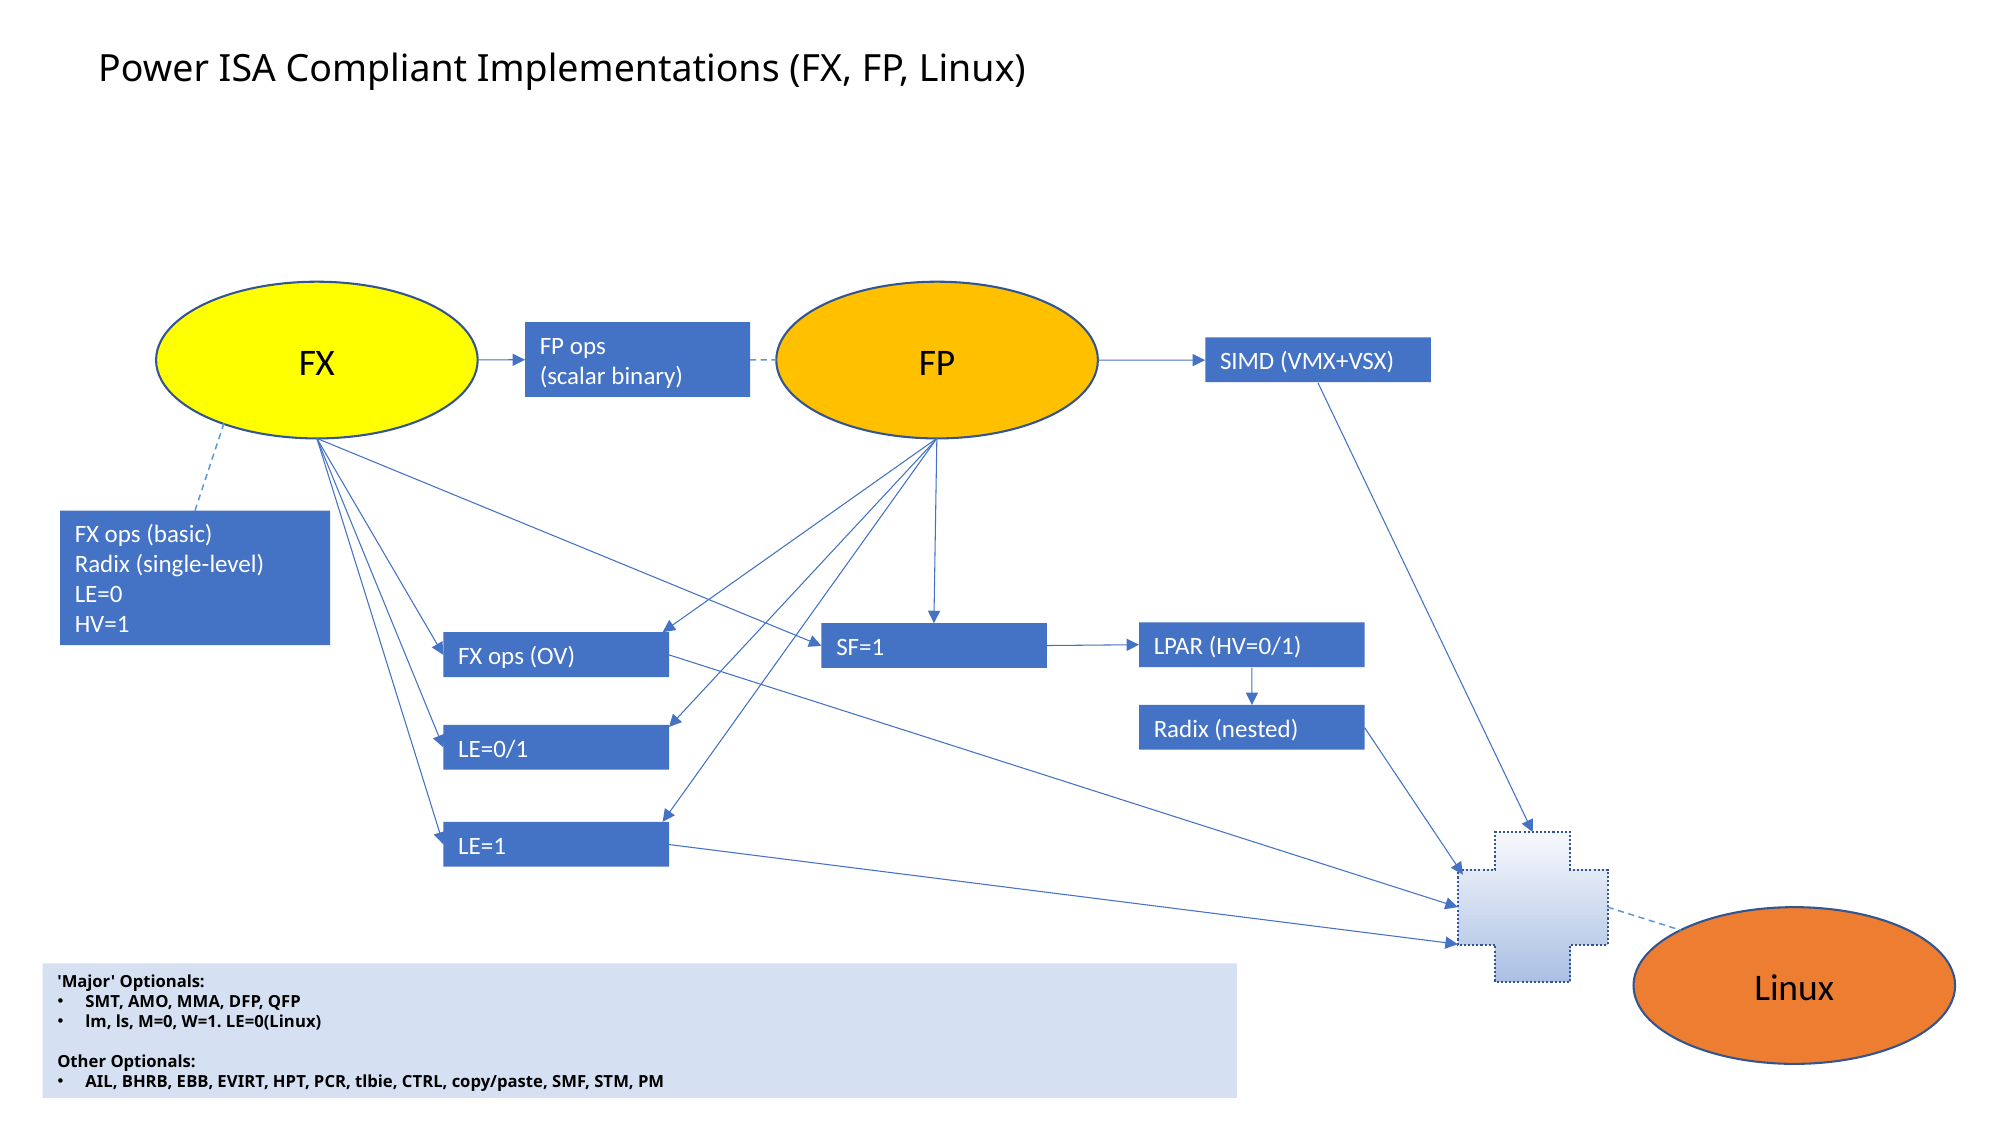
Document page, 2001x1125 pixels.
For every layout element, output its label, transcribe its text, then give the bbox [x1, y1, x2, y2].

text_box FX [156, 281, 478, 439]
text_box Radix (nested) [1139, 704, 1365, 750]
text_box 'Major' Optionals: SMT, AMO, MMA, DFP, QFP lm, ls, M=0, W=1. LE=0(Linux) Other Optionals: AIL, BHRB, EBB, EVIRT, HPT, PCR, tlbie, CTRL, copy/paste, SMF, STM, PM [42, 963, 1237, 1098]
text_box FX ops (OV) [443, 632, 670, 678]
text_box SF=1 [821, 623, 1047, 668]
text_box LPAR (HV=0/1) [1139, 622, 1365, 668]
text_box FX ops (basic) Radix (single-level) LE=0 HV=1 [60, 510, 331, 646]
text_box SIMD (VMX+VSX) [1205, 337, 1431, 383]
text_box Power ISA Compliant Implementations (FX, FP, Linux) [83, 36, 1655, 97]
text_box FP [776, 281, 1098, 439]
text_box FP ops (scalar binary) [525, 322, 751, 397]
text_box LE=0/1 [443, 724, 670, 770]
text_box [1457, 832, 1608, 983]
text_box Linux [1633, 907, 1956, 1064]
text_box LE=1 [443, 821, 670, 867]
